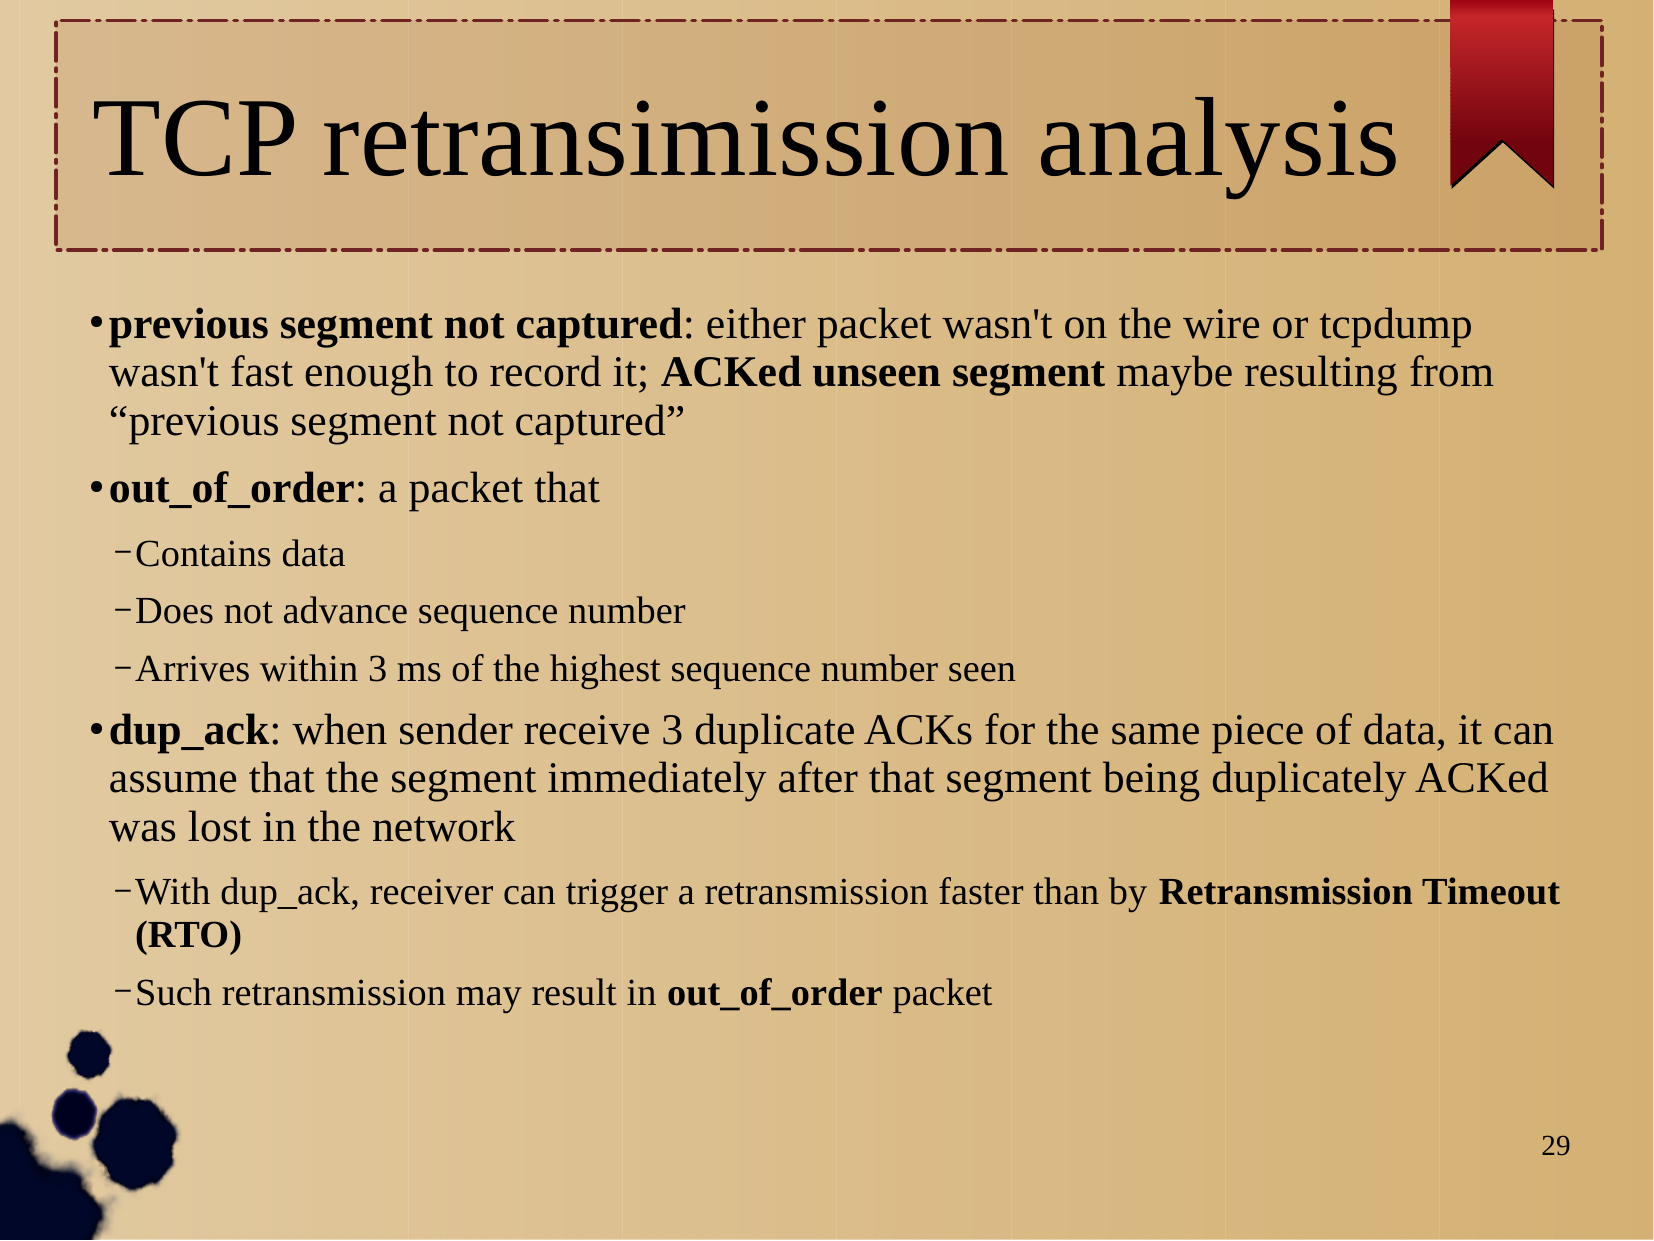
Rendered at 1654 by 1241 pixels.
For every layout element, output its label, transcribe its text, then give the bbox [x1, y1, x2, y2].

title TCP retransimission analysis [82, 47, 1412, 229]
list previous segment not captured: either packet wasn't on the wire or tcpdump wasn't fast enough to record it; ACKed unseen segment maybe resulting from “previous segment not captured” out_of_order: a packet that Contains data Does not advance sequence number Arrives within 3 ms of the highest sequence number seen dup_ack: when sender receive 3 duplicate ACKs for the same piece of data, it can assume that the segment immediately after that segment being duplicately ACKed was lost in the network With dup_ack, receiver can trigger a retransmission faster than by Retransmission Timeout (RTO) Such retransmission may result in out_of_order packet [82, 299, 1571, 1019]
